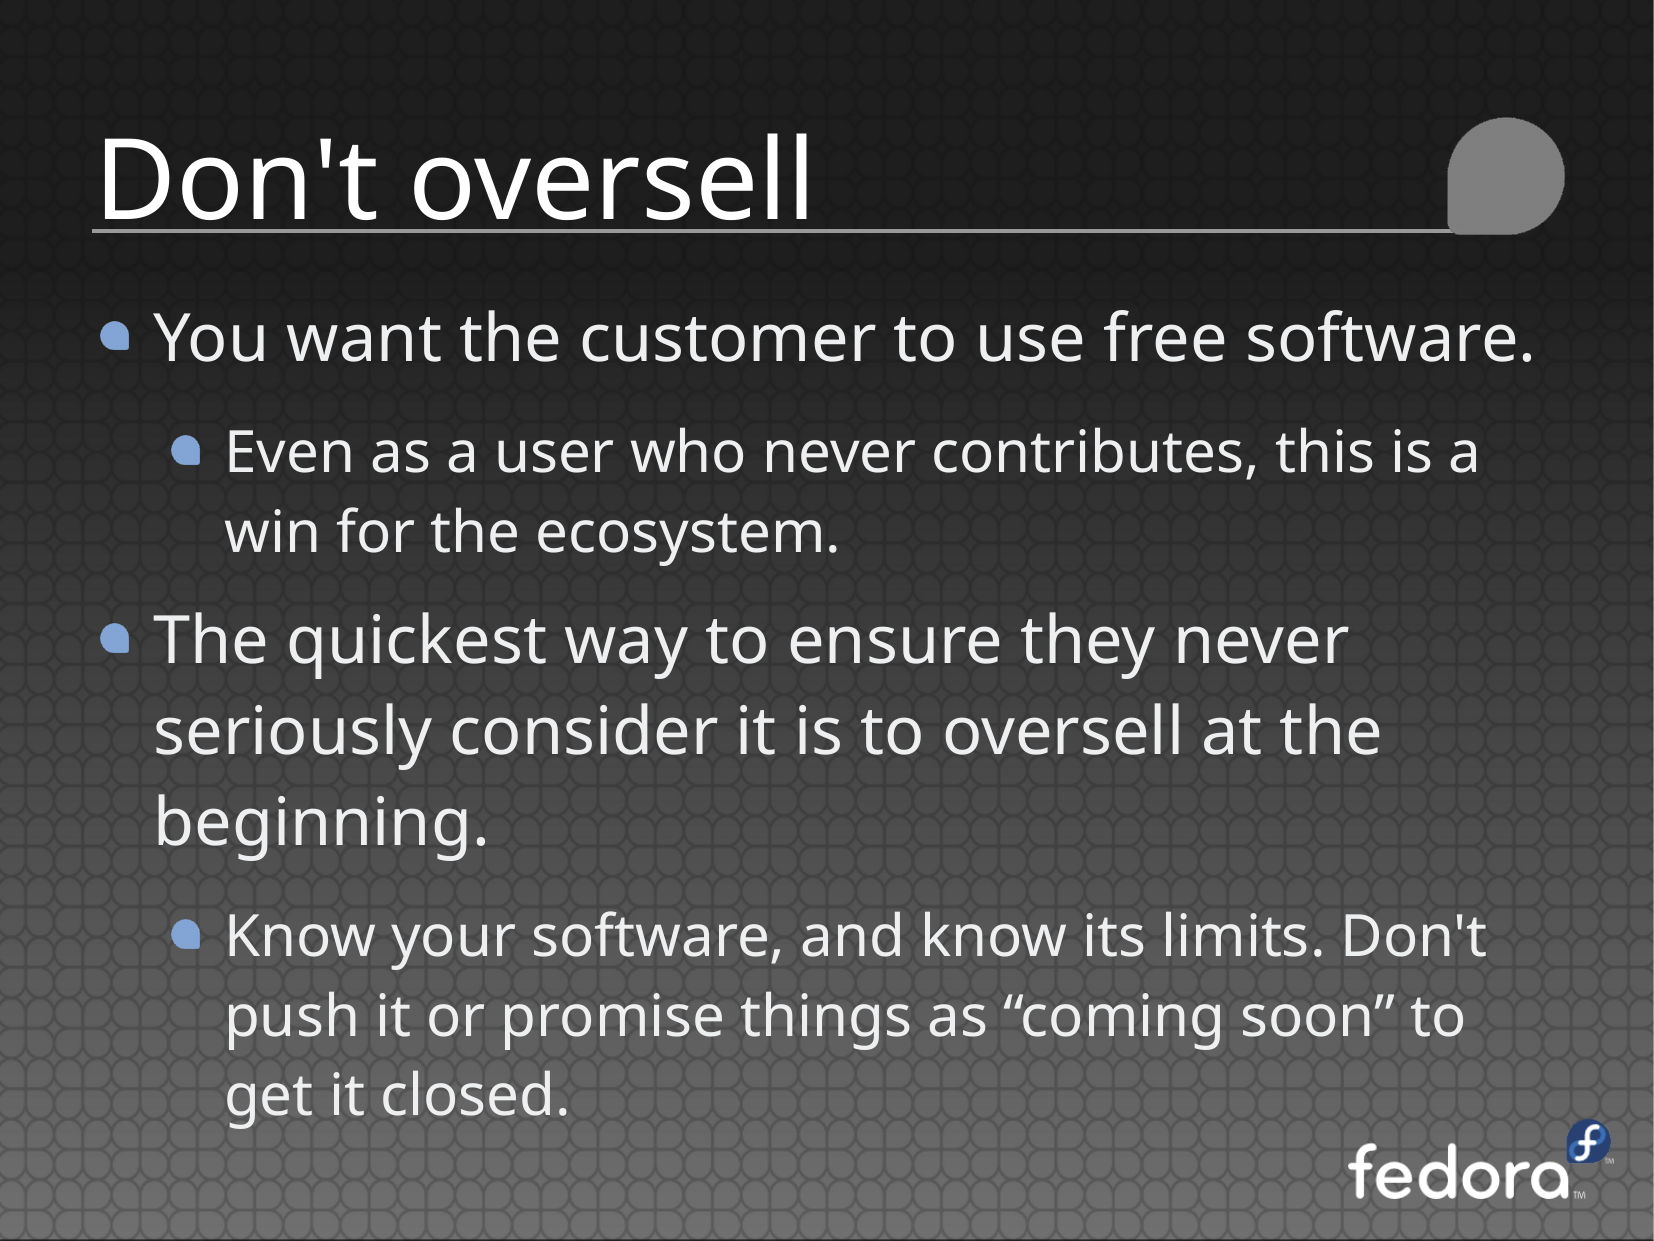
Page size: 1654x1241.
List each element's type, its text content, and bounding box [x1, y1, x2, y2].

picture [0, 0, 1654, 1241]
list You want the customer to use free software. Even as a user who never contributes, this is a win for the ecosystem. The quickest way to ensure they never seriously consider it is to oversell at the beginning. Know your software, and know its limits. Don't push it or promise things as “coming soon” to get it closed. [82, 290, 1571, 1094]
title Don't oversell [94, 100, 1426, 251]
